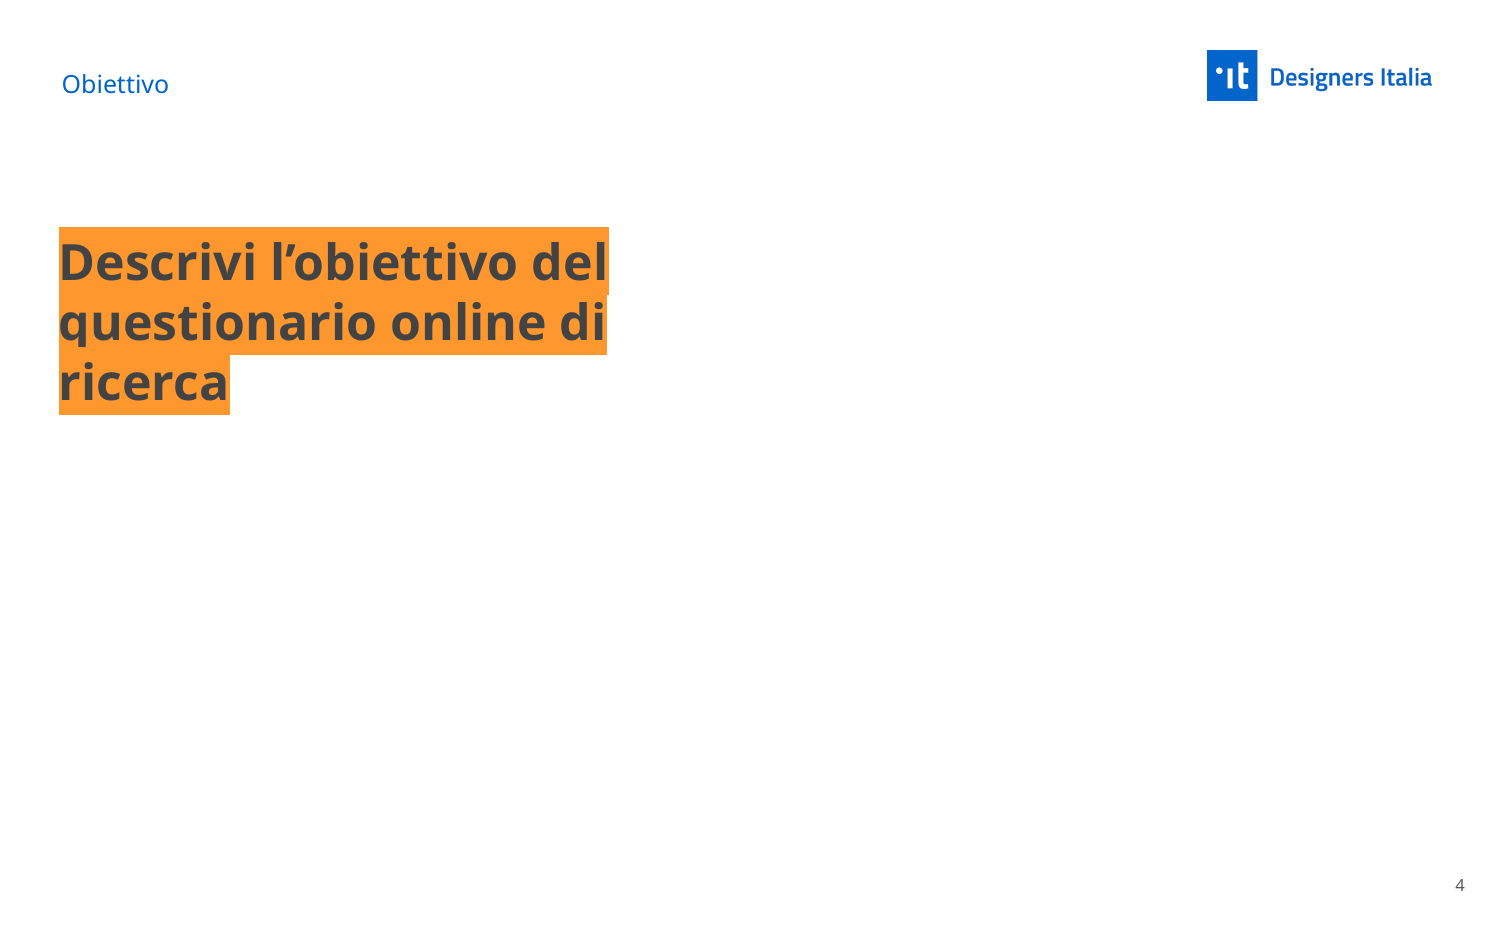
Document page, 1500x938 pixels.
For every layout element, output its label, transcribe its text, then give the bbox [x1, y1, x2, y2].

text_box Obiettivo [46, 58, 684, 110]
text_box Descrivi l’obiettivo del questionario online di ricerca [43, 215, 756, 360]
slide_number <number> [1389, 849, 1480, 922]
picture [1207, 50, 1445, 101]
